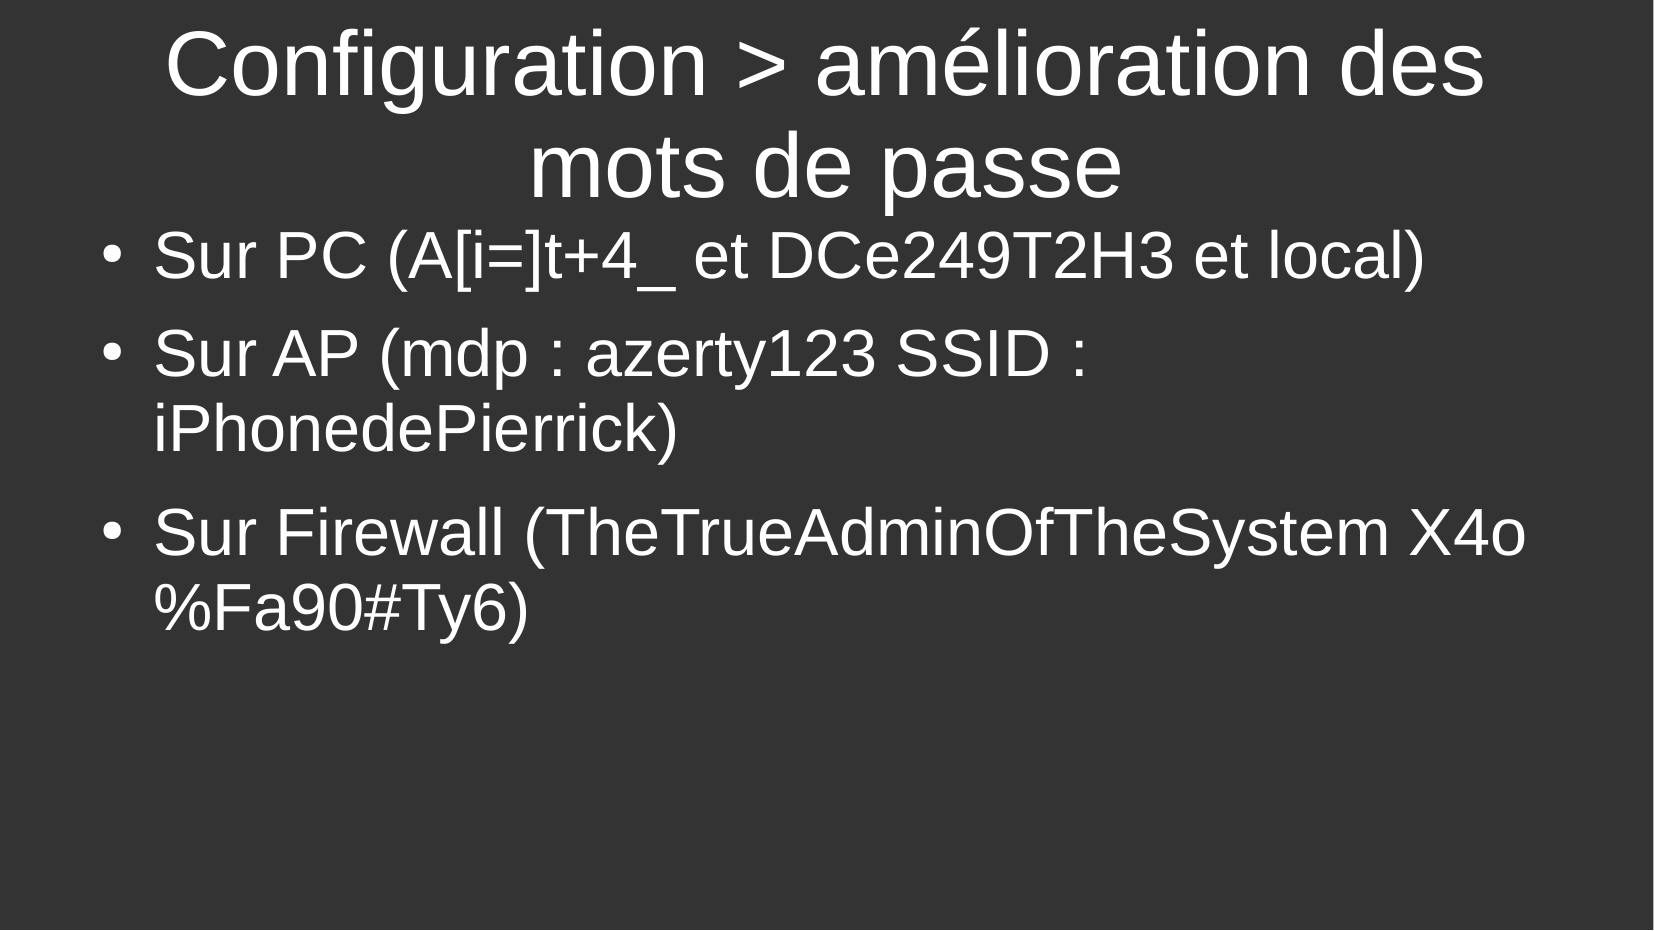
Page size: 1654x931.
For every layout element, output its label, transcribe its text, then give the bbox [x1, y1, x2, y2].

list Sur PC (A[i=]t+4_ et DCe249T2H3 et local) Sur AP (mdp : azerty123 SSID : iPhonedePierrick) Sur Firewall (TheTrueAdminOfTheSystem X4o%Fa90#Ty6) [82, 217, 1571, 758]
title Configuration > amélioration des mots de passe [82, 12, 1571, 217]
